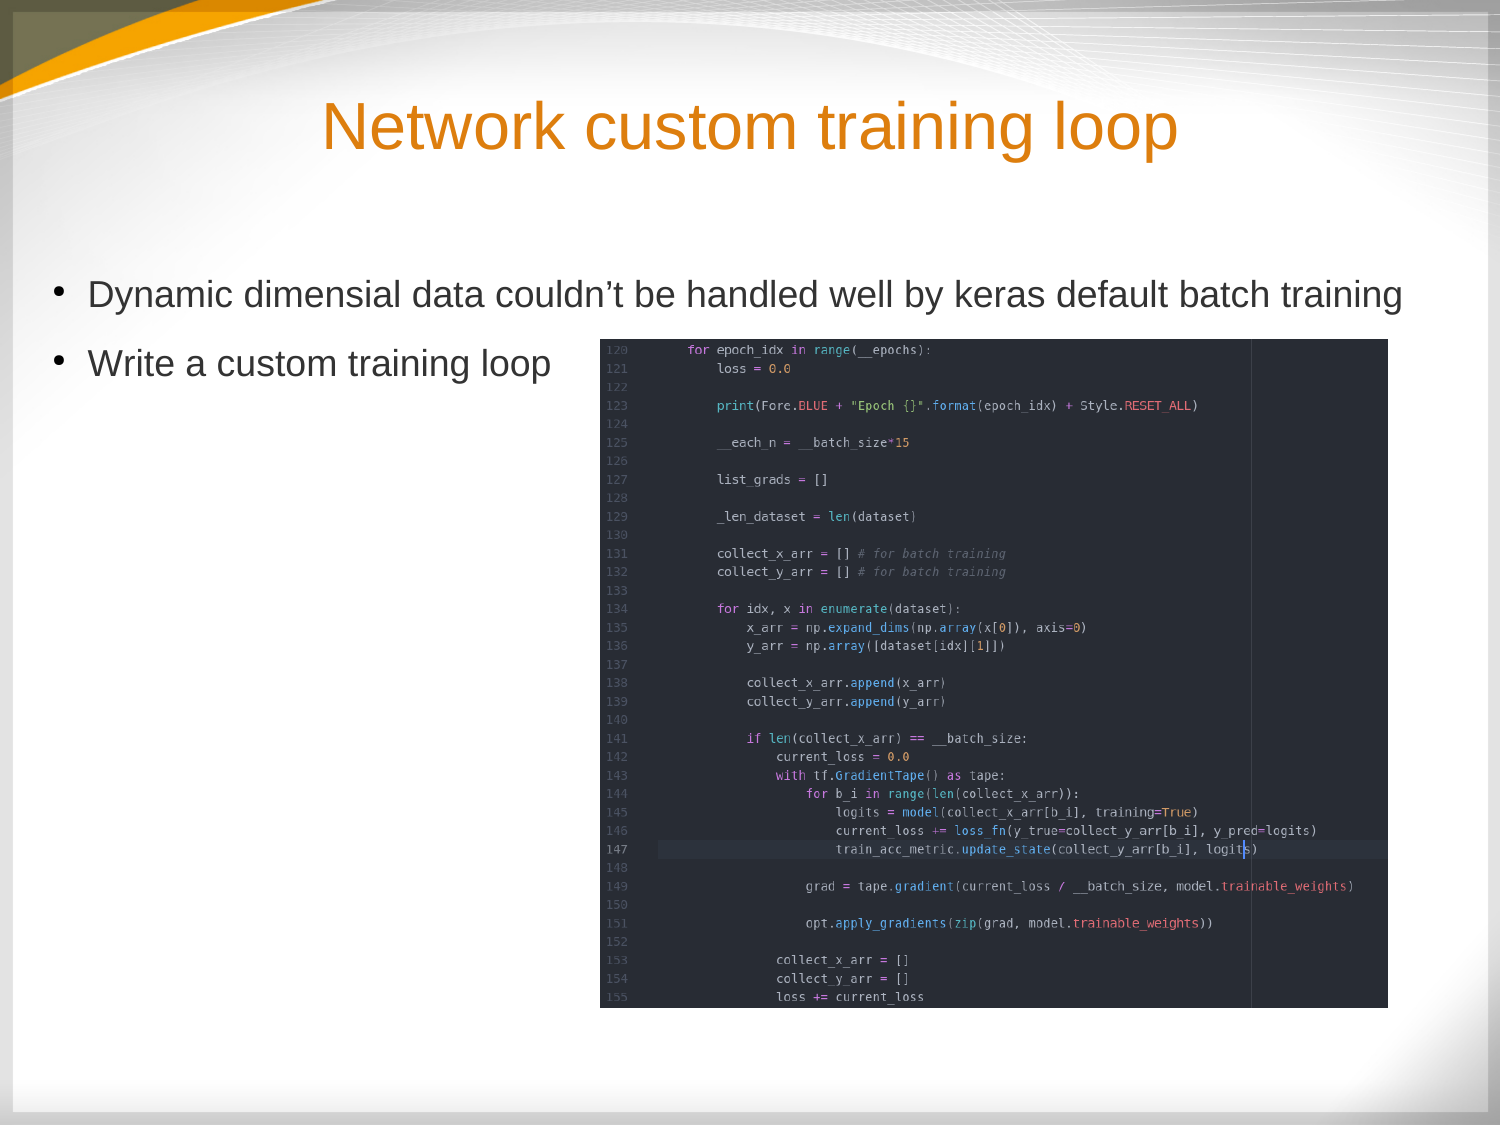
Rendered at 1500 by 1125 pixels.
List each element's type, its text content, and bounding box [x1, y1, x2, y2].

text_box Dynamic dimensial data couldn’t be handled well by keras default batch training Write a custom training loop [37, 262, 1471, 530]
text_box Network custom training loop [306, 74, 1196, 171]
picture [0, 0, 1500, 1125]
